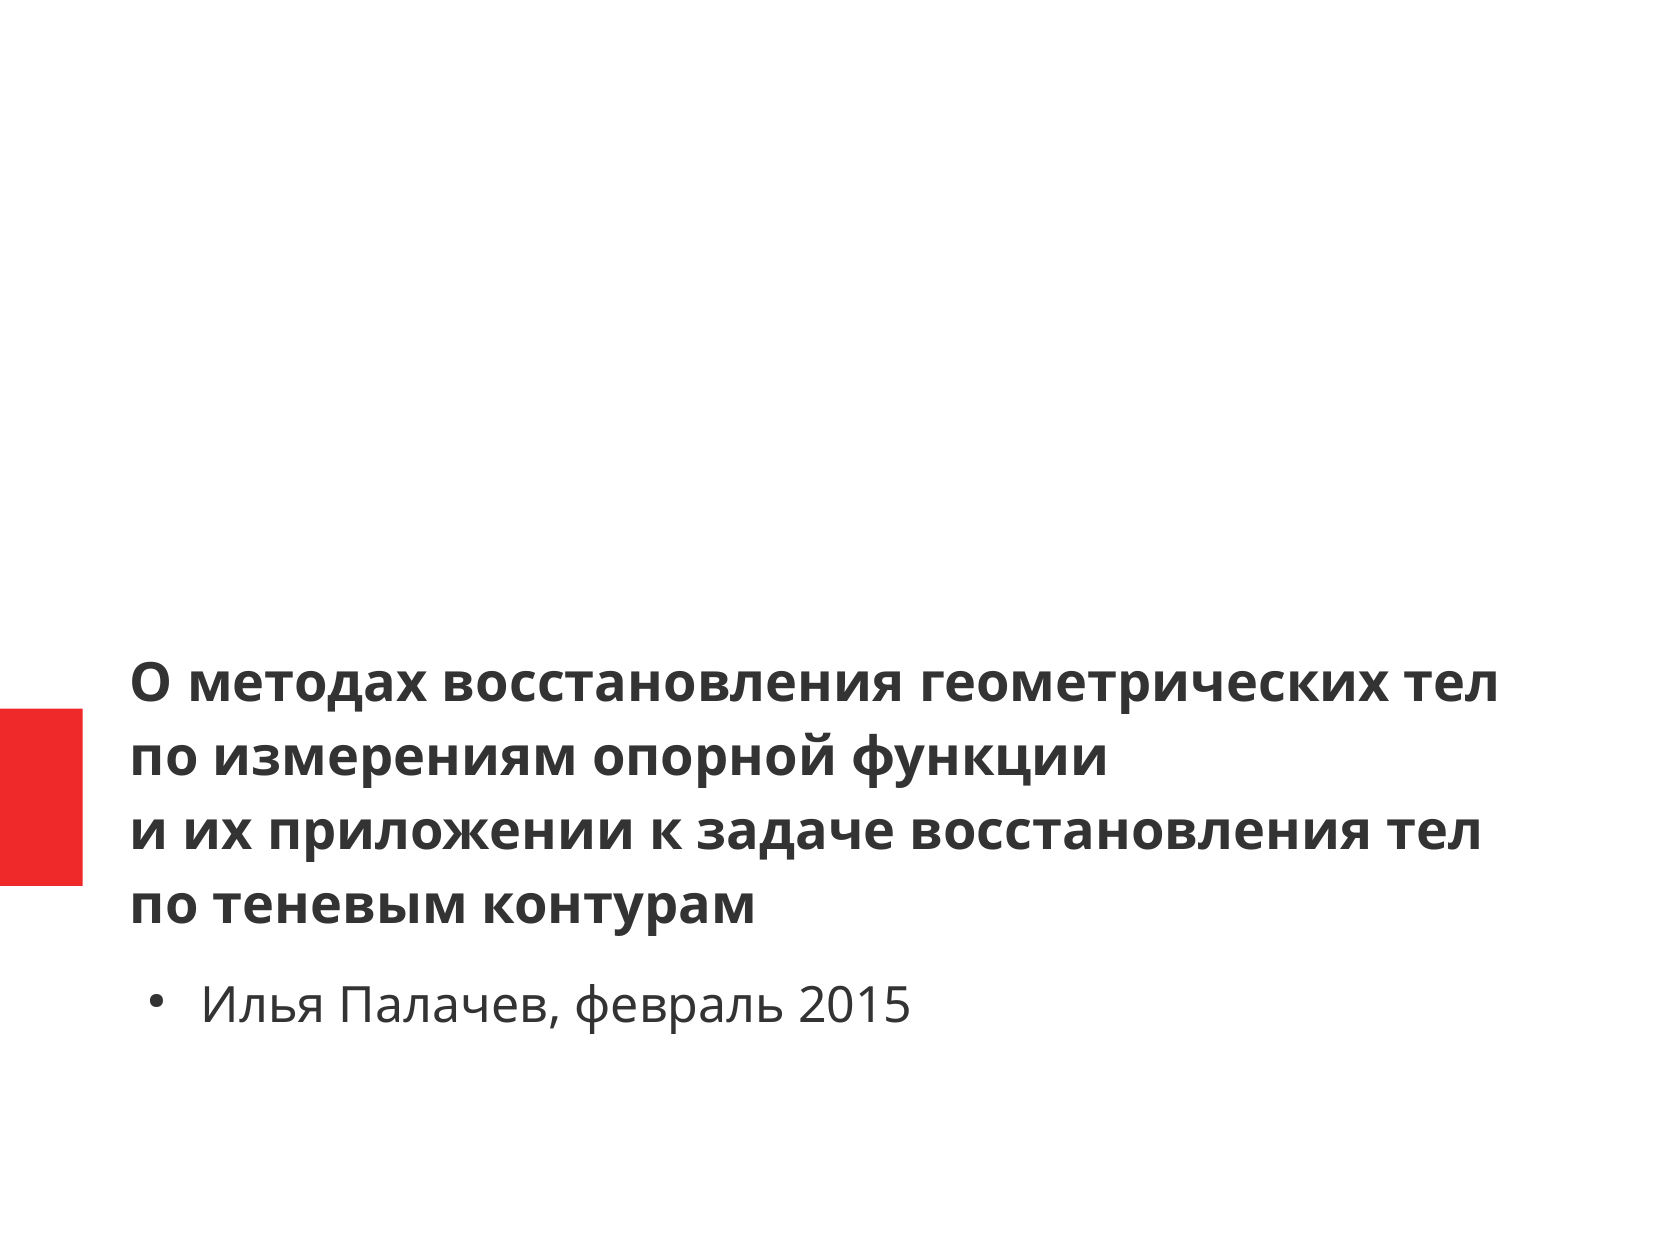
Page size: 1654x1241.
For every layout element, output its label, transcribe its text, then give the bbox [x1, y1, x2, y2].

list Илья Палачев, февраль 2015 [129, 968, 1536, 1130]
title О методах восстановления геометрических тел по измерениям опорной функции и их приложении к задаче восстановления тел по теневым контурам [129, 663, 1536, 919]
